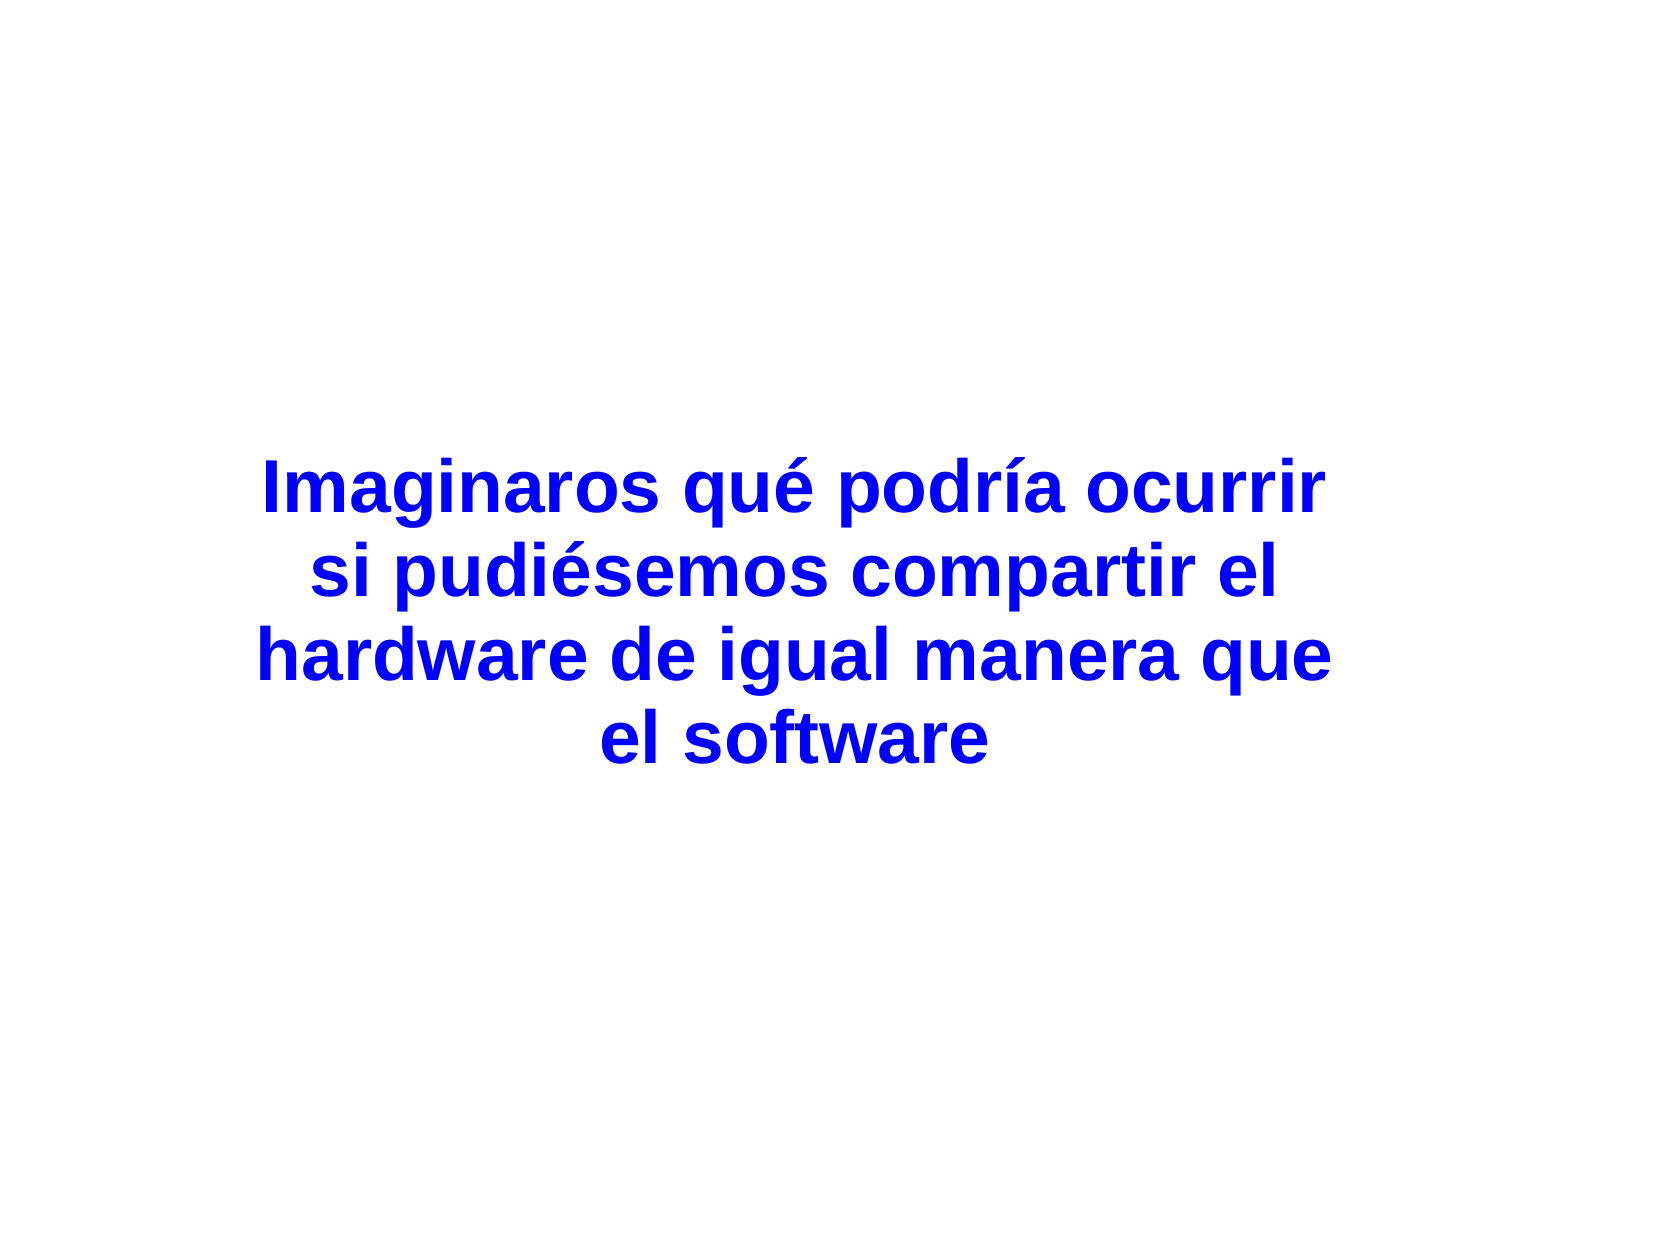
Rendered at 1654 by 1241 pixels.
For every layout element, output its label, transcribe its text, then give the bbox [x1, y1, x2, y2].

title Imaginaros qué podría ocurrir si pudiésemos compartir el hardware de igual manera que el software [135, 444, 1456, 781]
